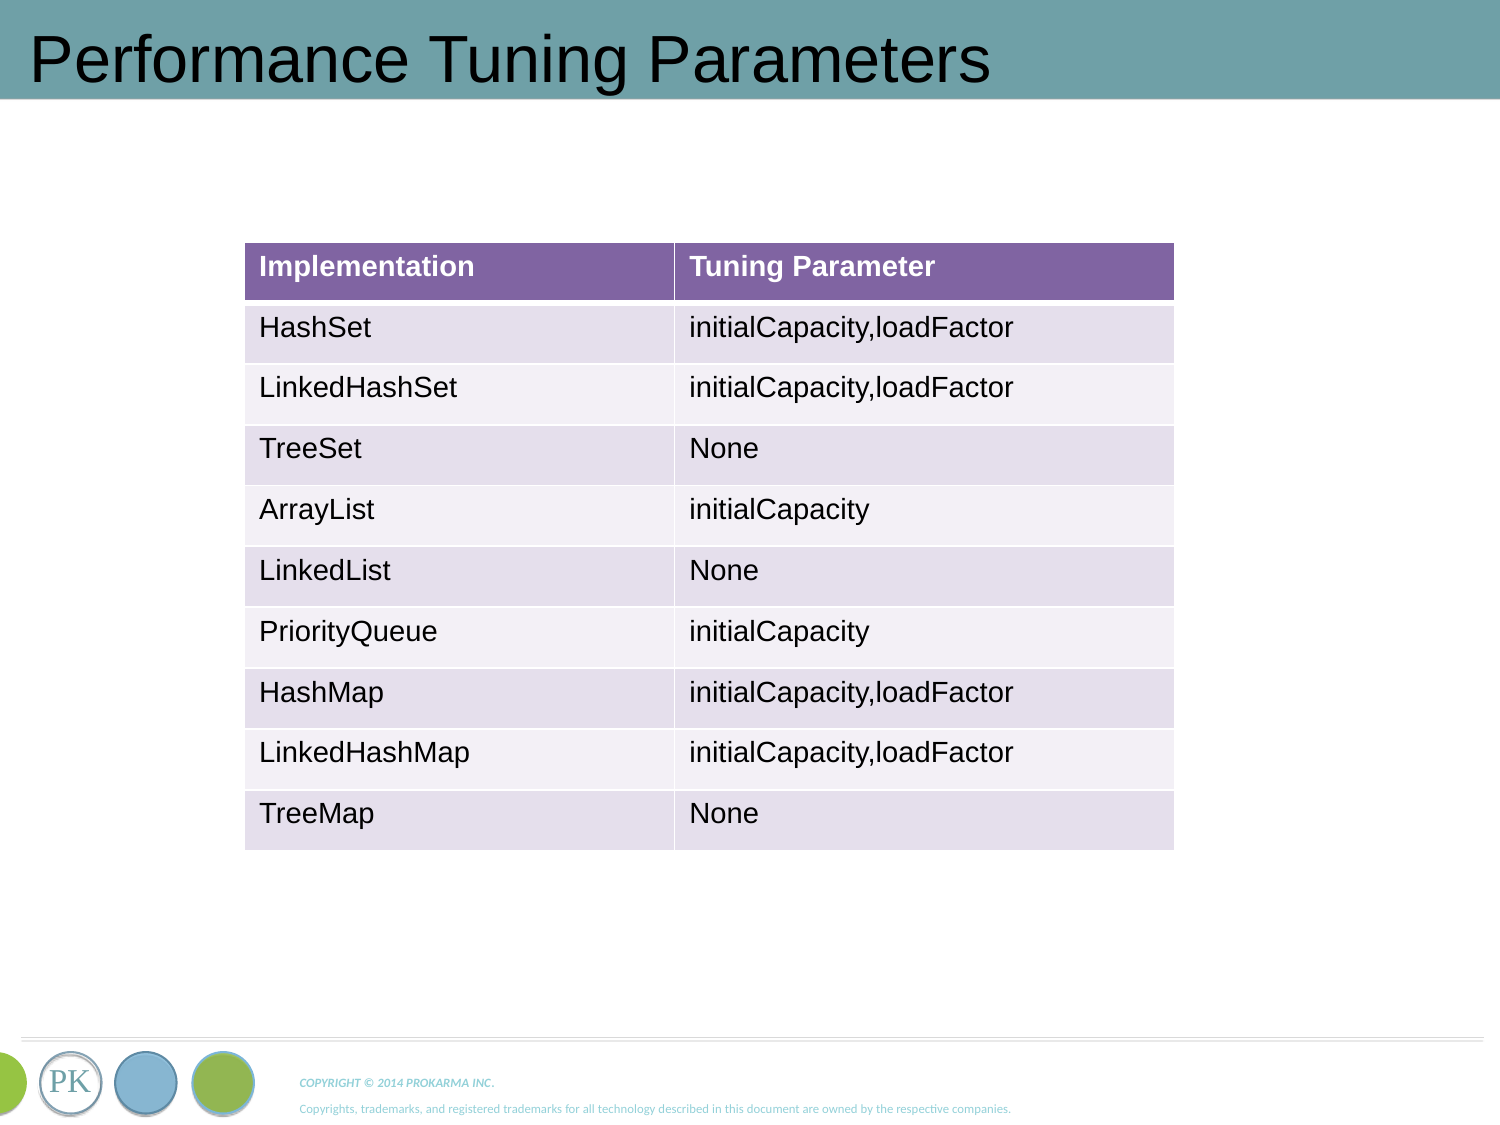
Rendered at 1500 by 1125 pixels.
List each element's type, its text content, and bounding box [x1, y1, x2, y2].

table_cell LinkedList [245, 547, 674, 606]
table_cell initialCapacity [675, 486, 1174, 545]
table_cell LinkedHashSet [245, 365, 674, 424]
table_cell ArrayList [245, 486, 674, 545]
table_cell PriorityQueue [245, 608, 674, 667]
table_cell None [675, 547, 1174, 606]
table_cell initialCapacity,loadFactor [675, 365, 1174, 424]
table_cell HashSet [245, 306, 674, 363]
table_cell TreeSet [245, 426, 674, 485]
table_cell None [675, 426, 1174, 485]
table_cell initialCapacity,loadFactor [675, 730, 1174, 789]
table_cell None [675, 791, 1174, 850]
table_cell initialCapacity [675, 608, 1174, 667]
table_header Tuning Parameter [675, 243, 1174, 300]
table_cell HashMap [245, 669, 674, 728]
table_cell LinkedHashMap [245, 730, 674, 789]
text_box Performance Tuning Parameters [15, 15, 1441, 105]
table_cell initialCapacity,loadFactor [675, 306, 1174, 363]
table_cell TreeMap [245, 791, 674, 850]
table_header Implementation [245, 243, 674, 300]
table_cell initialCapacity,loadFactor [675, 669, 1174, 728]
